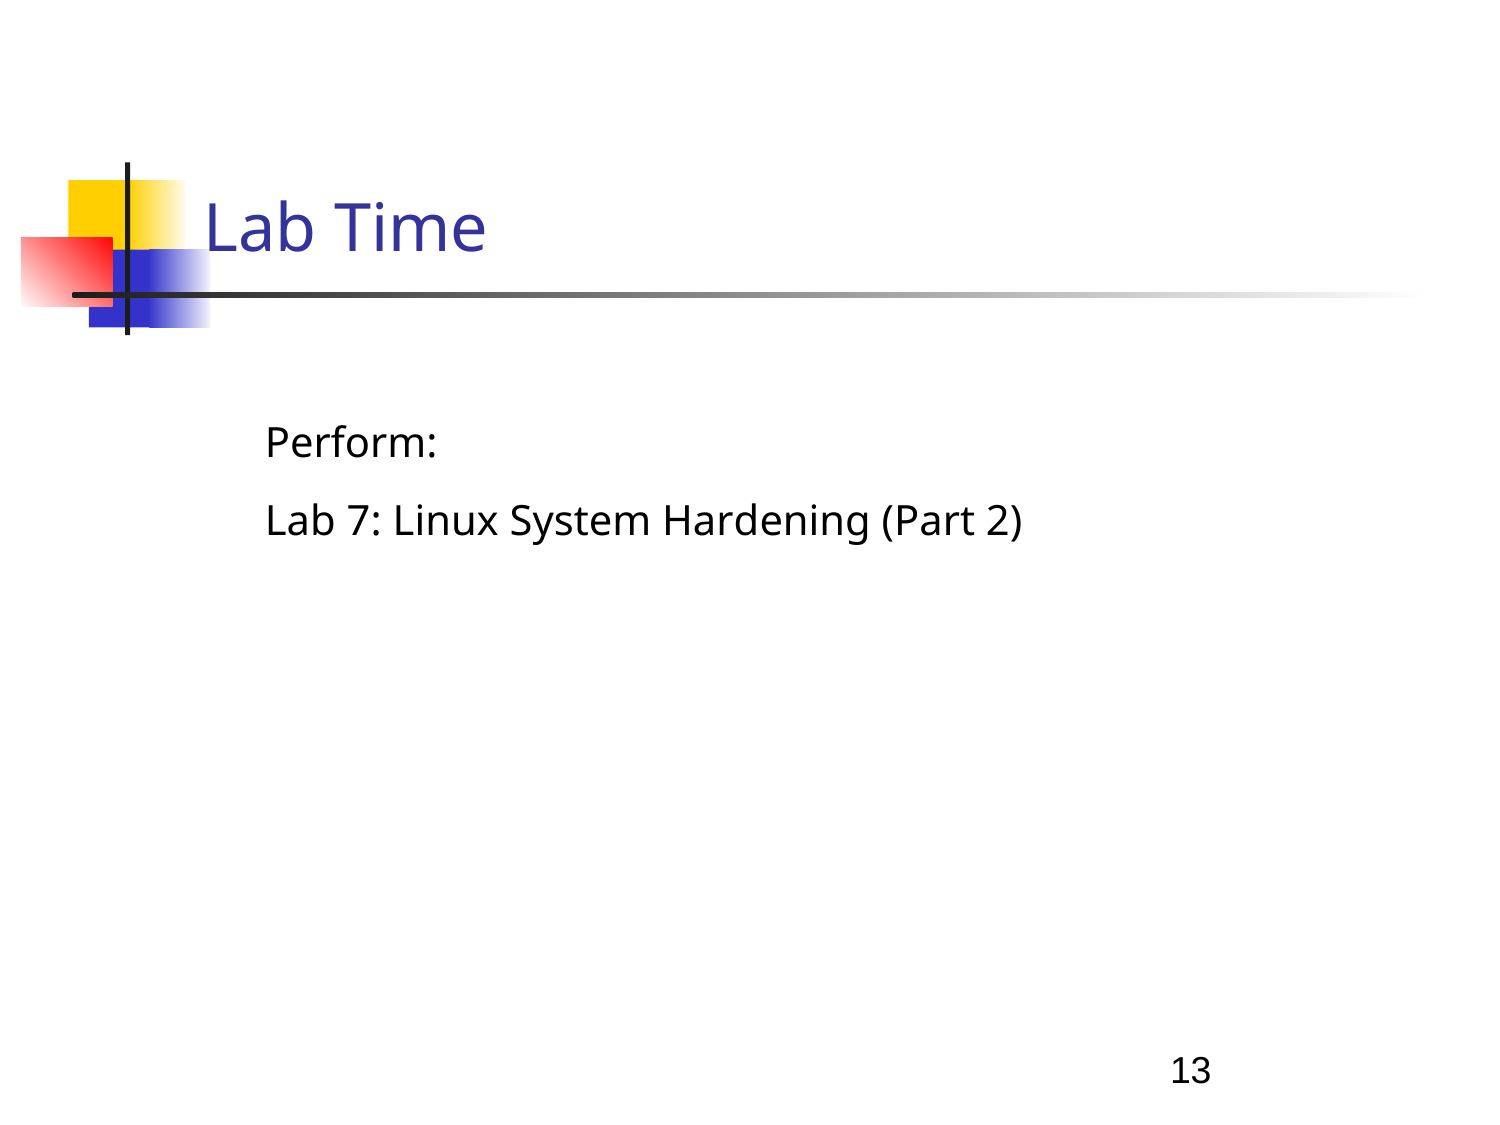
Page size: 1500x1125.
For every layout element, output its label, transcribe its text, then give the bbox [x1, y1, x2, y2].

title Lab Time [188, 35, 1468, 276]
list Perform: Lab 7: Linux System Hardening (Part 2) [193, 331, 1469, 1007]
